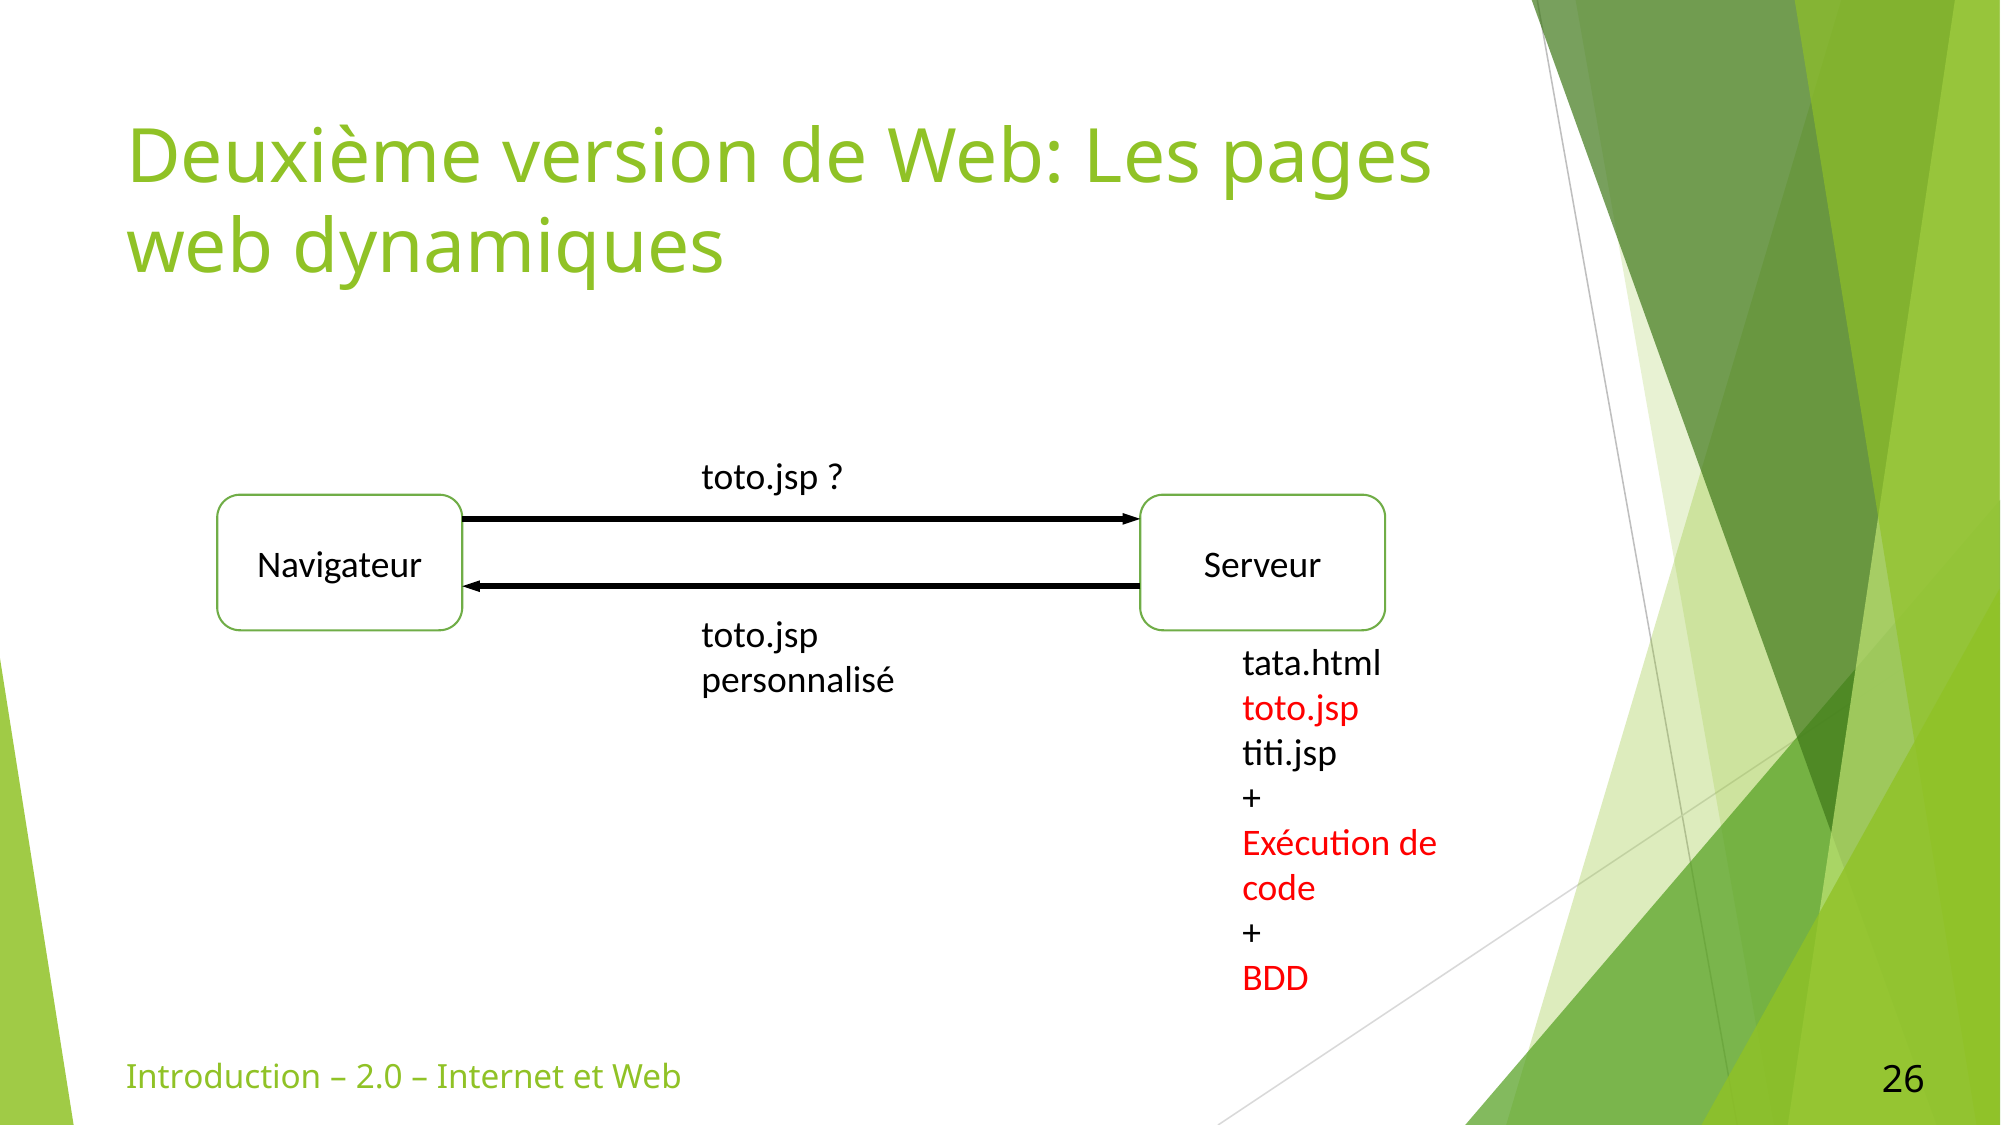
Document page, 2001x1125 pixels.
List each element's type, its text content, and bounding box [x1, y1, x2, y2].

text_box Navigateur [217, 494, 463, 631]
text_box toto.jsp ? [686, 444, 917, 505]
text_box Introduction – 2.0 – Internet et Web [111, 1047, 1094, 1109]
text_box tata.html toto.jsp titi.jsp + Exécution de code + BDD [1227, 630, 1457, 1009]
text_box toto.jsp personnalisé [686, 602, 917, 709]
text_box [1866, 1047, 1979, 1108]
text_box Serveur [1140, 494, 1386, 631]
title Deuxième version de Web: Les pages web dynamiques [111, 99, 1522, 317]
